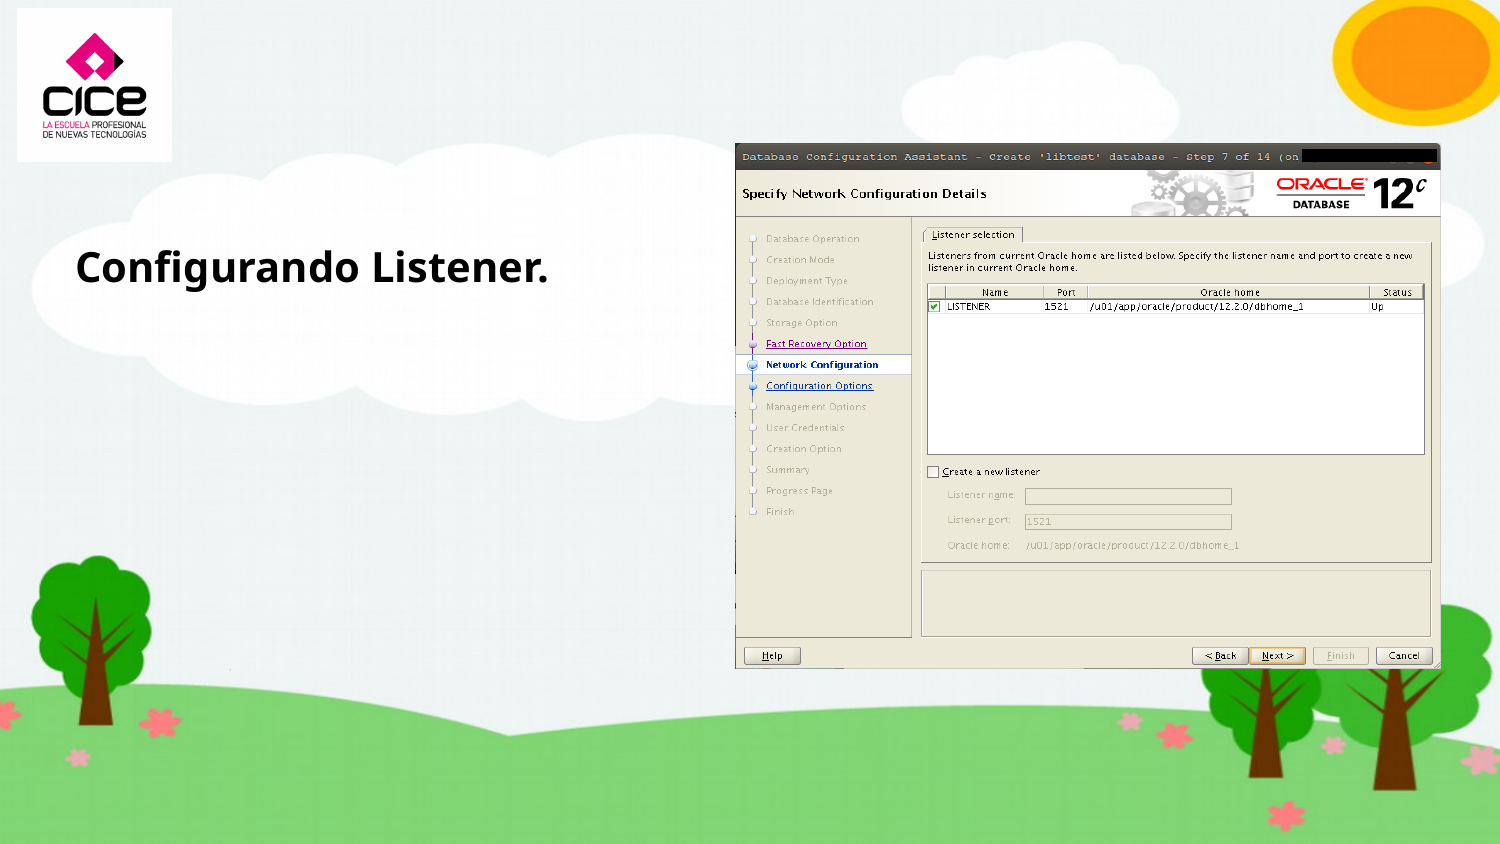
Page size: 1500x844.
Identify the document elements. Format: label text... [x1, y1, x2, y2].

title Configurando Listener. [75, 233, 639, 299]
picture [0, 0, 1500, 844]
